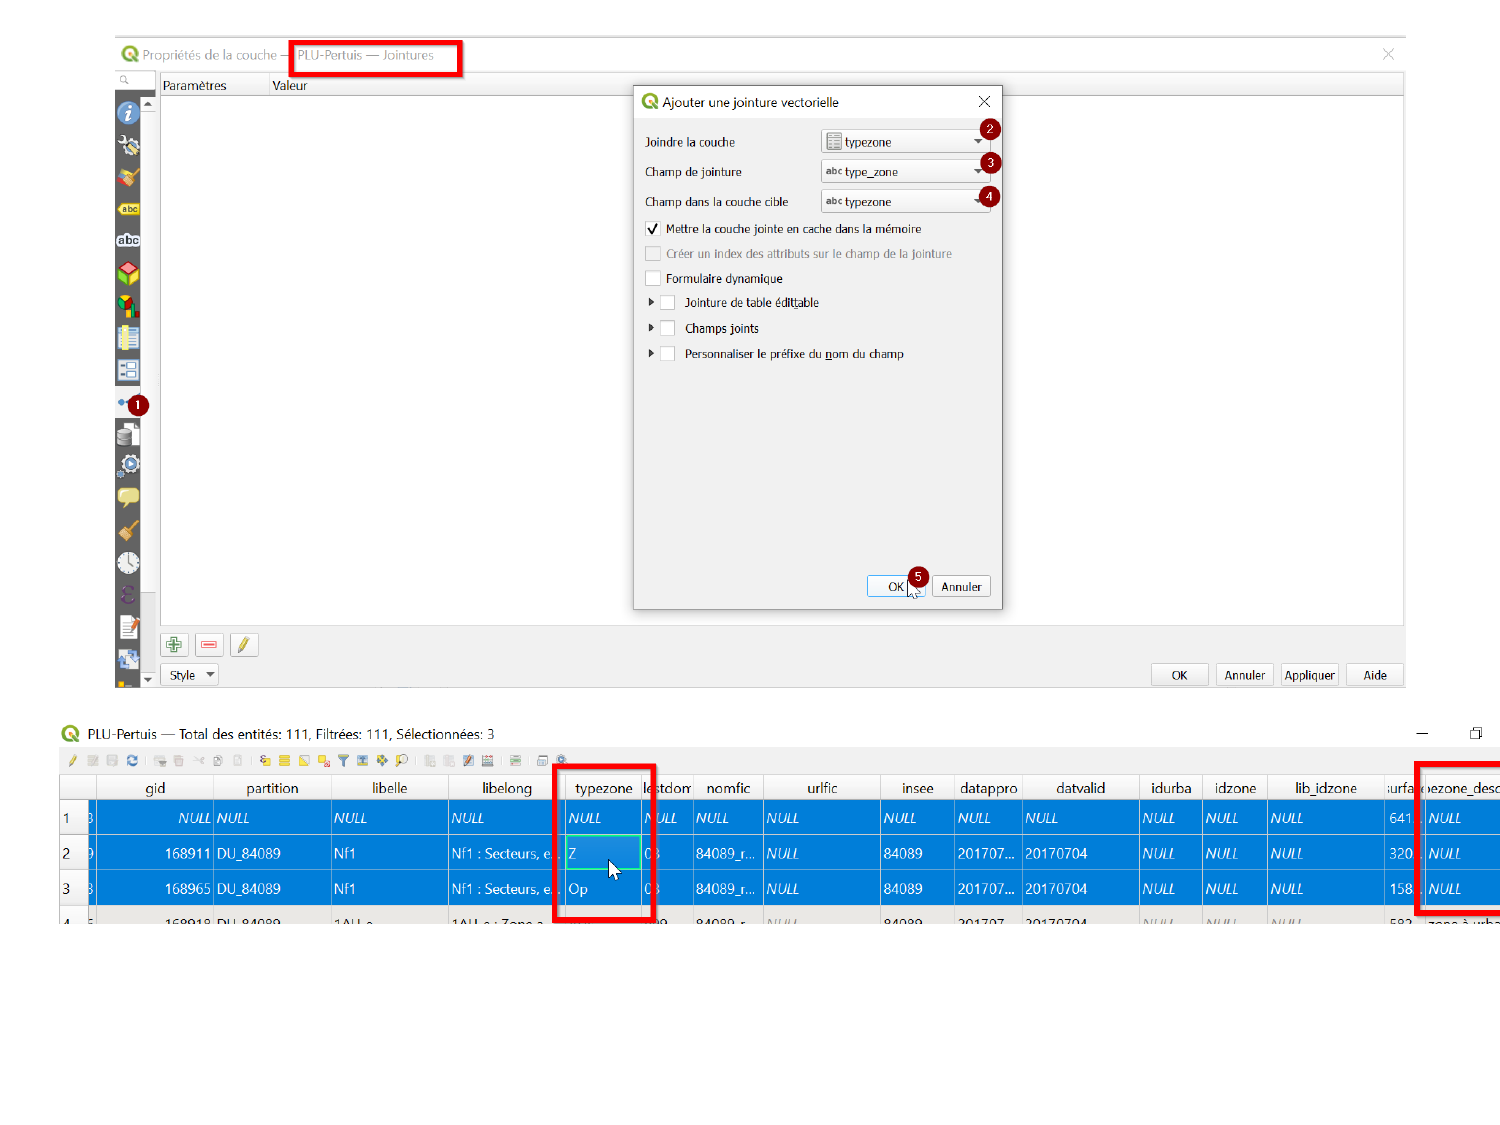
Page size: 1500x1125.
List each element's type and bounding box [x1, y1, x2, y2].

picture [59, 720, 1500, 924]
picture [115, 35, 1406, 688]
